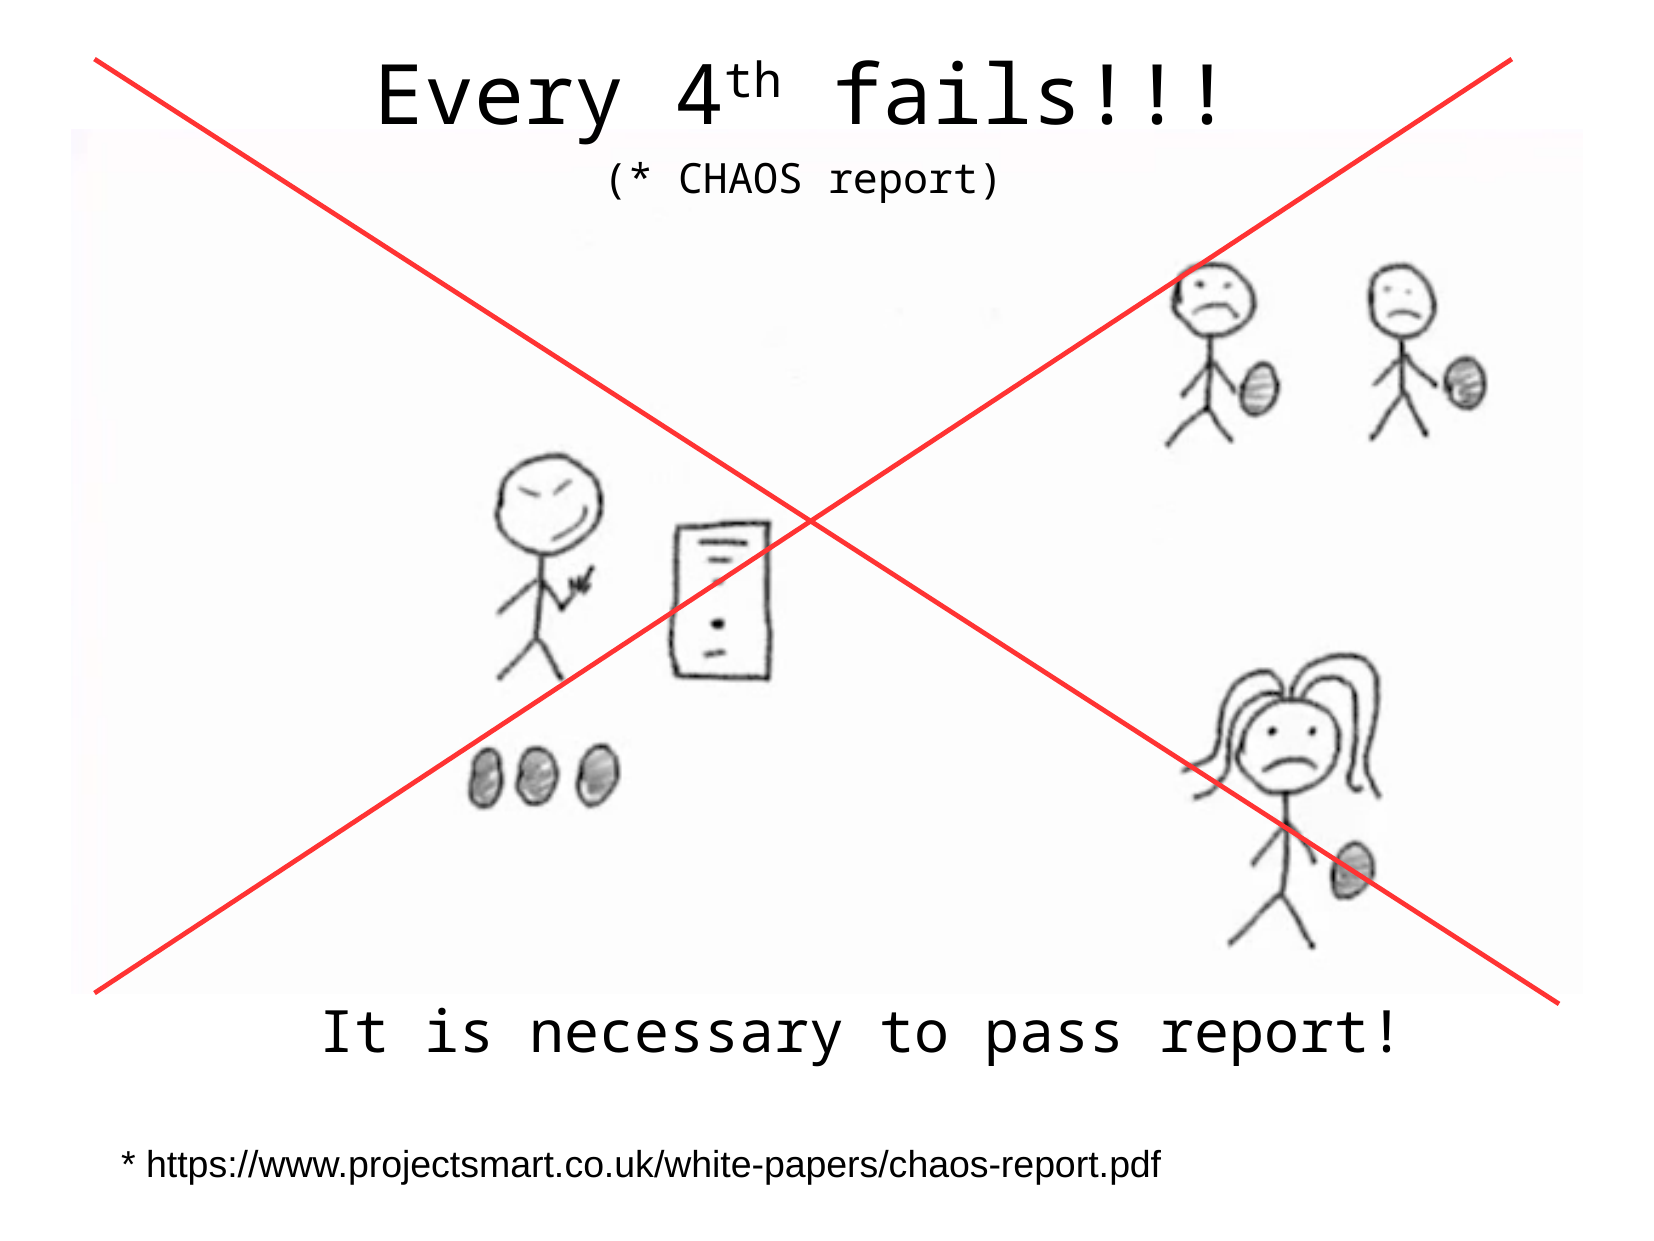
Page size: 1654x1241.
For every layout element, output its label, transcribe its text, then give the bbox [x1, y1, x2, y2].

picture [358, 225, 1254, 517]
title It is necessary to pass report! [118, 926, 1607, 1134]
picture [71, 225, 804, 994]
title Every 4th fails!!! (* CHAOS report) [59, 17, 1548, 225]
picture [99, 525, 1537, 994]
picture [817, 129, 1583, 994]
text_box * https://www.projectsmart.co.uk/white-papers/chaos-report.pdf [106, 1136, 1418, 1193]
